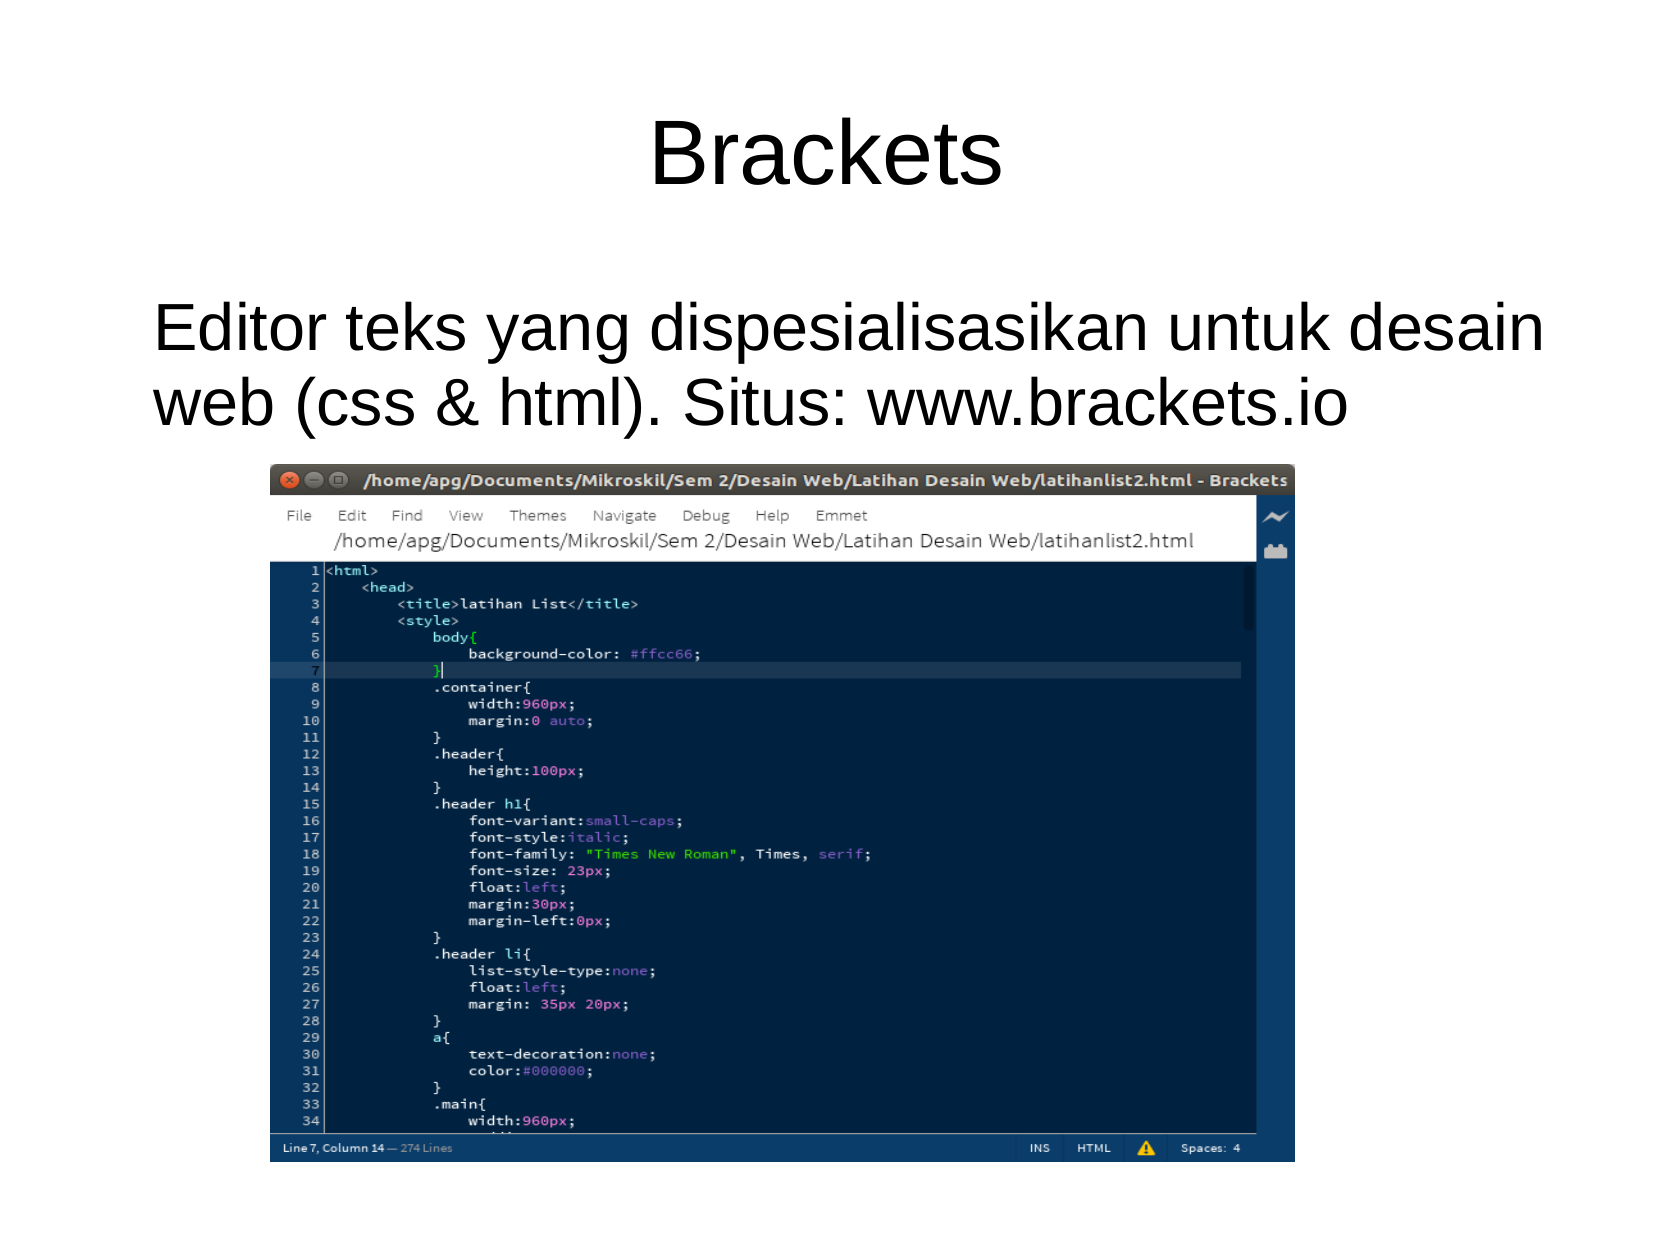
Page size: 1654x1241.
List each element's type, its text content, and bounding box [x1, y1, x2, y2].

picture [270, 464, 1295, 1162]
title Brackets [82, 49, 1571, 257]
list Editor teks yang dispesialisasikan untuk desain web (css & html). Situs: www.brackets.io [82, 290, 1571, 1010]
